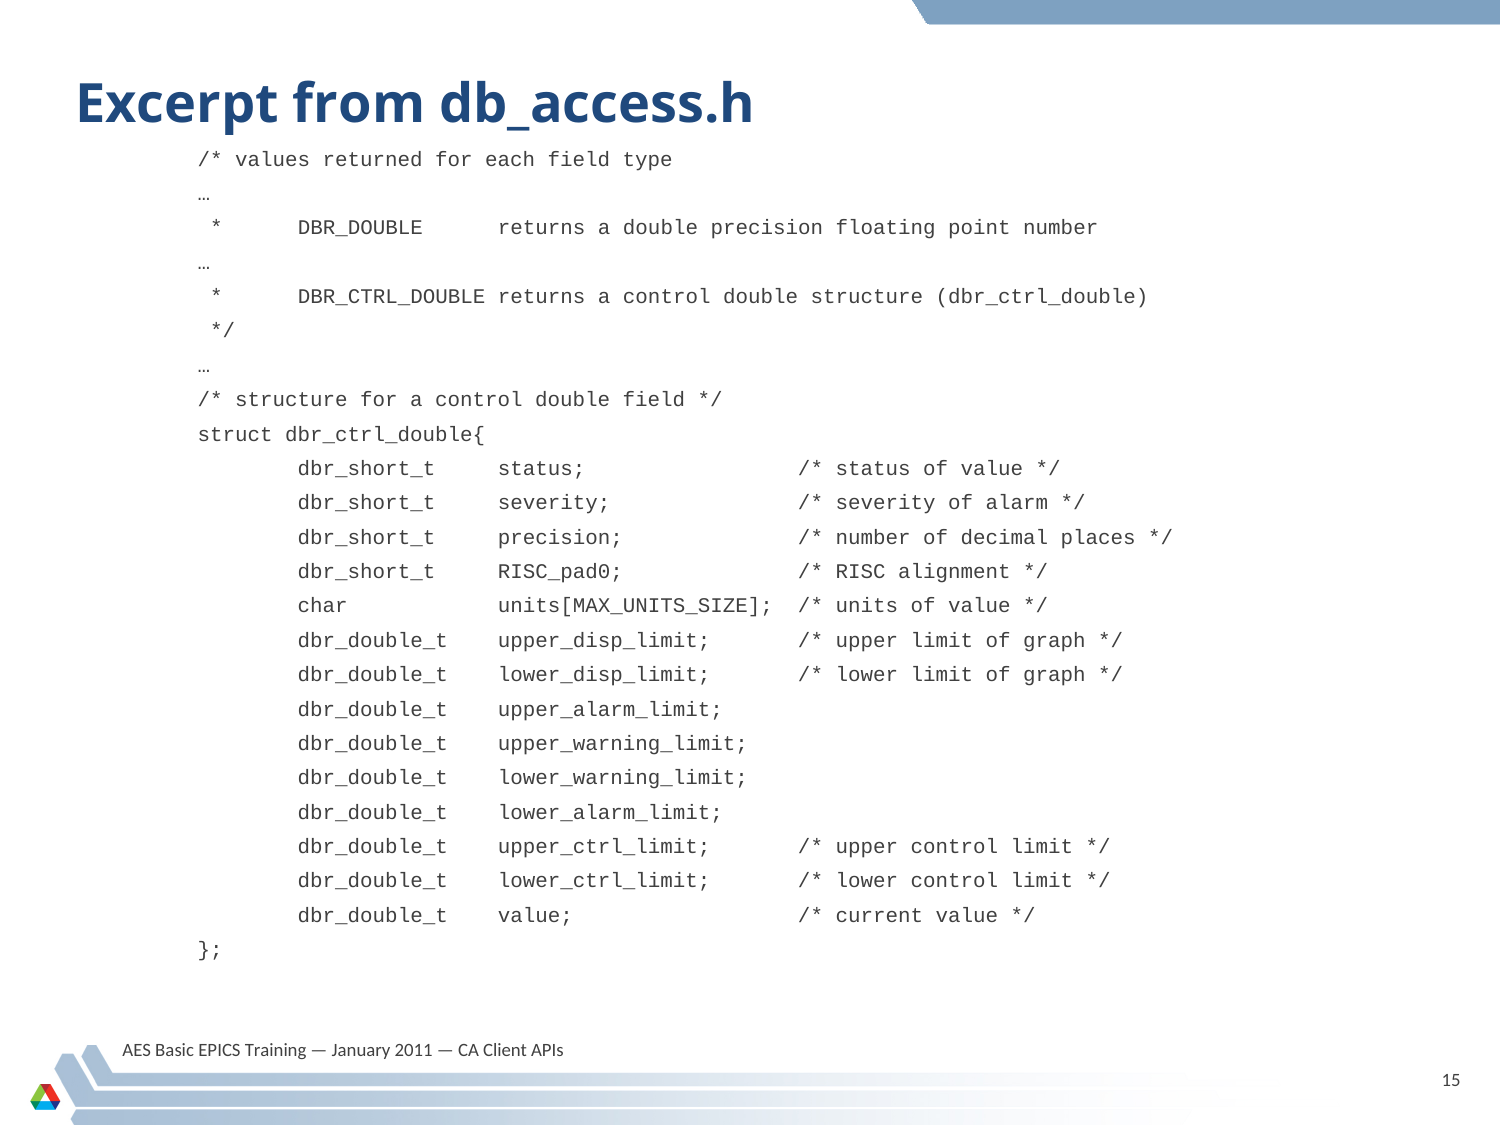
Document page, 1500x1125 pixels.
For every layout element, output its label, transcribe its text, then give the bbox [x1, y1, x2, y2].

title Excerpt from db_access.h [75, 75, 1426, 202]
list /* values returned for each field type … * DBR_DOUBLE returns a double precision floating point number … * DBR_CTRL_DOUBLE returns a control double structure (dbr_ctrl_double) */ … /* structure for a control double field */ struct dbr_ctrl_double{ dbr_short_t status; /* status of value */ dbr_short_t severity; /* severity of alarm */ dbr_short_t precision; /* number of decimal places */ dbr_short_t RISC_pad0; /* RISC alignment */ char units[MAX_UNITS_SIZE]; /* units of value */ dbr_double_t upper_disp_limit; /* upper limit of graph */ dbr_double_t lower_disp_limit; /* lower limit of graph */ dbr_double_t upper_alarm_limit; dbr_double_t upper_warning_limit; dbr_double_t lower_warning_limit; dbr_double_t lower_alarm_limit; dbr_double_t upper_ctrl_limit; /* upper control limit */ dbr_double_t lower_ctrl_limit; /* lower control limit */ dbr_double_t value; /* current value */ }; [183, 143, 1290, 1023]
picture [0, 0, 1500, 26]
picture [0, 1037, 1500, 1125]
